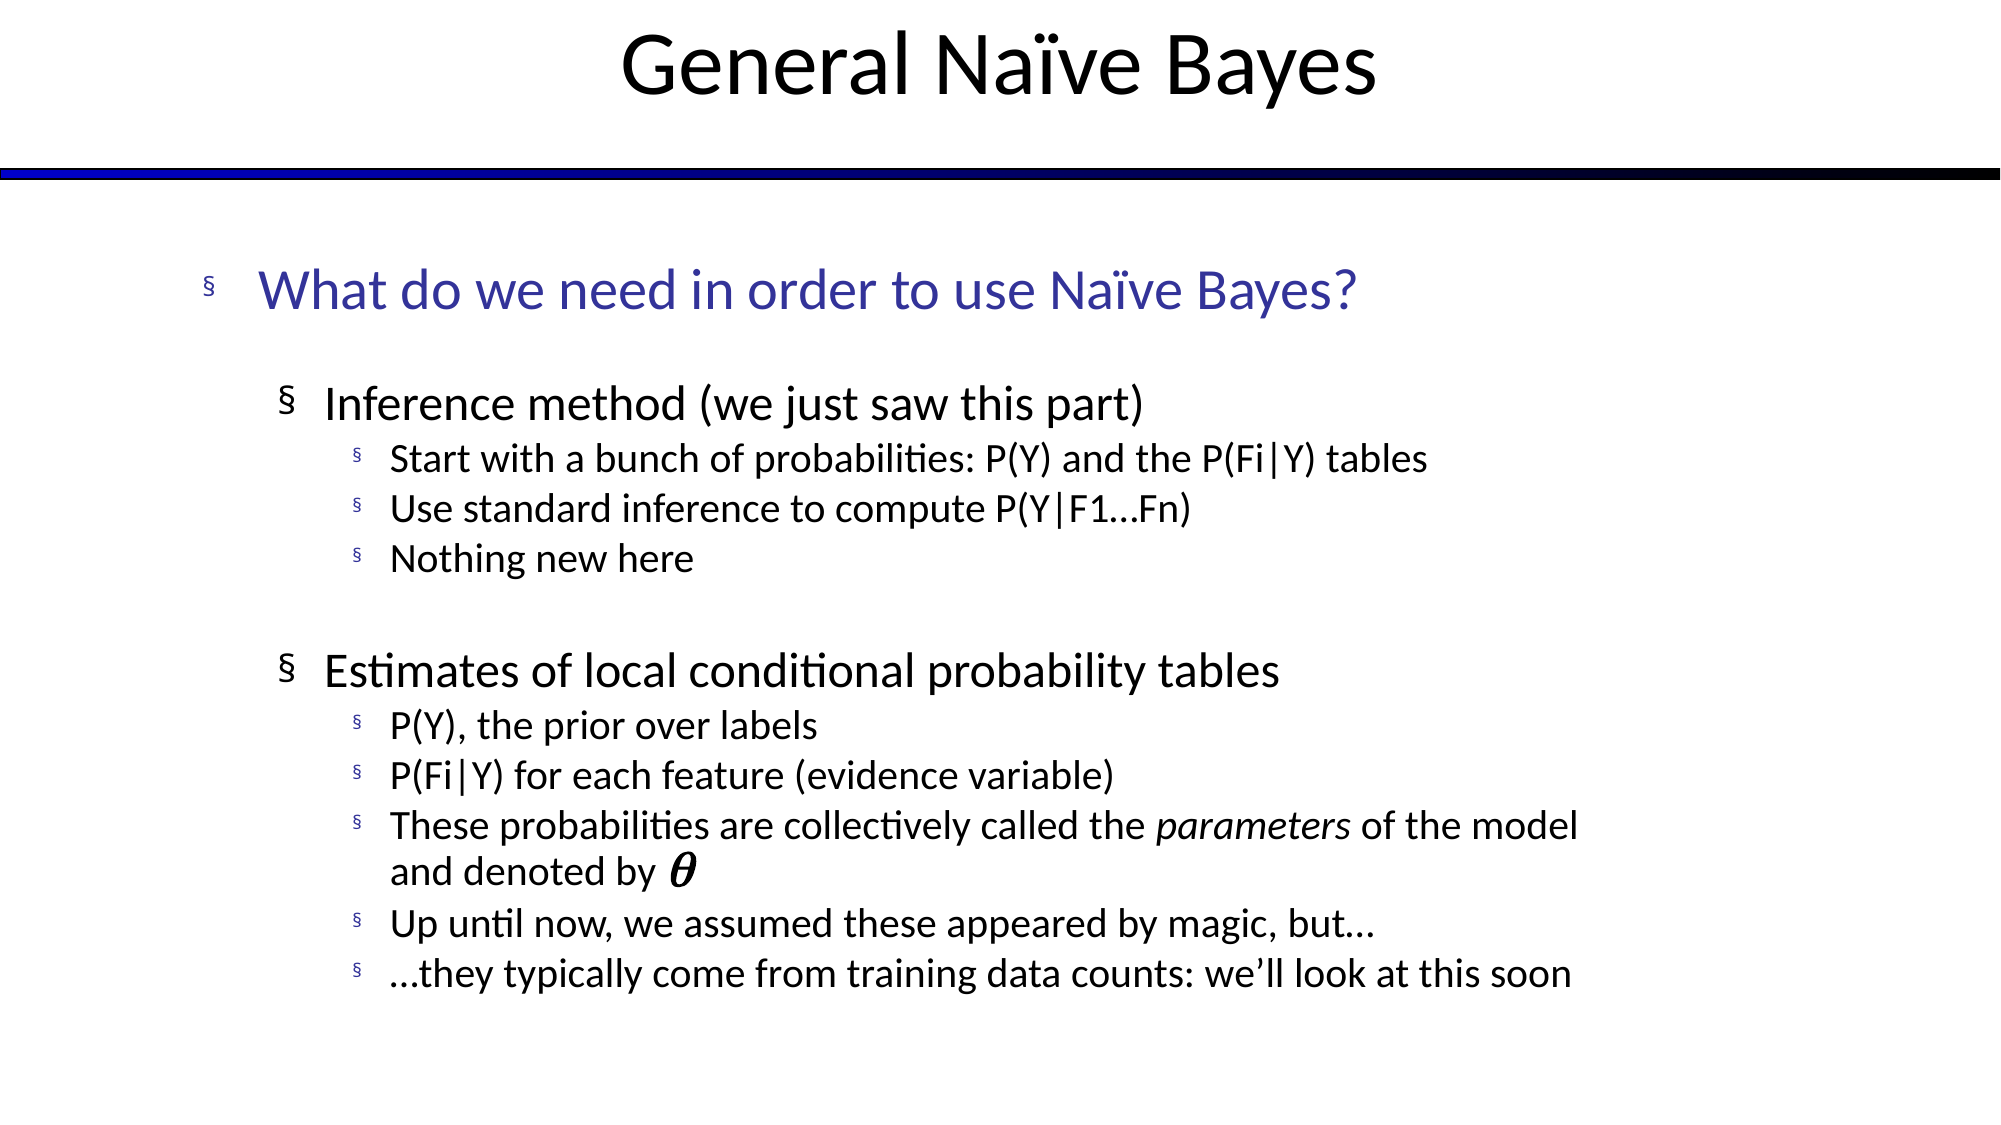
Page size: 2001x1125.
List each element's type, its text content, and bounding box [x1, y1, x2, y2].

list What do we need in order to use Naïve Bayes? Inference method (we just saw this part) Start with a bunch of probabilities: P(Y) and the P(Fi|Y) tables Use standard inference to compute P(Y|F1…Fn) Nothing new here Estimates of local conditional probability tables P(Y), the prior over labels P(Fi|Y) for each feature (evidence variable) These probabilities are collectively called the parameters of the model and denoted by  Up until now, we assumed these appeared by magic, but… …they typically come from training data counts: we’ll look at this soon [187, 257, 1663, 1000]
title General Naïve Bayes [0, 0, 2000, 184]
